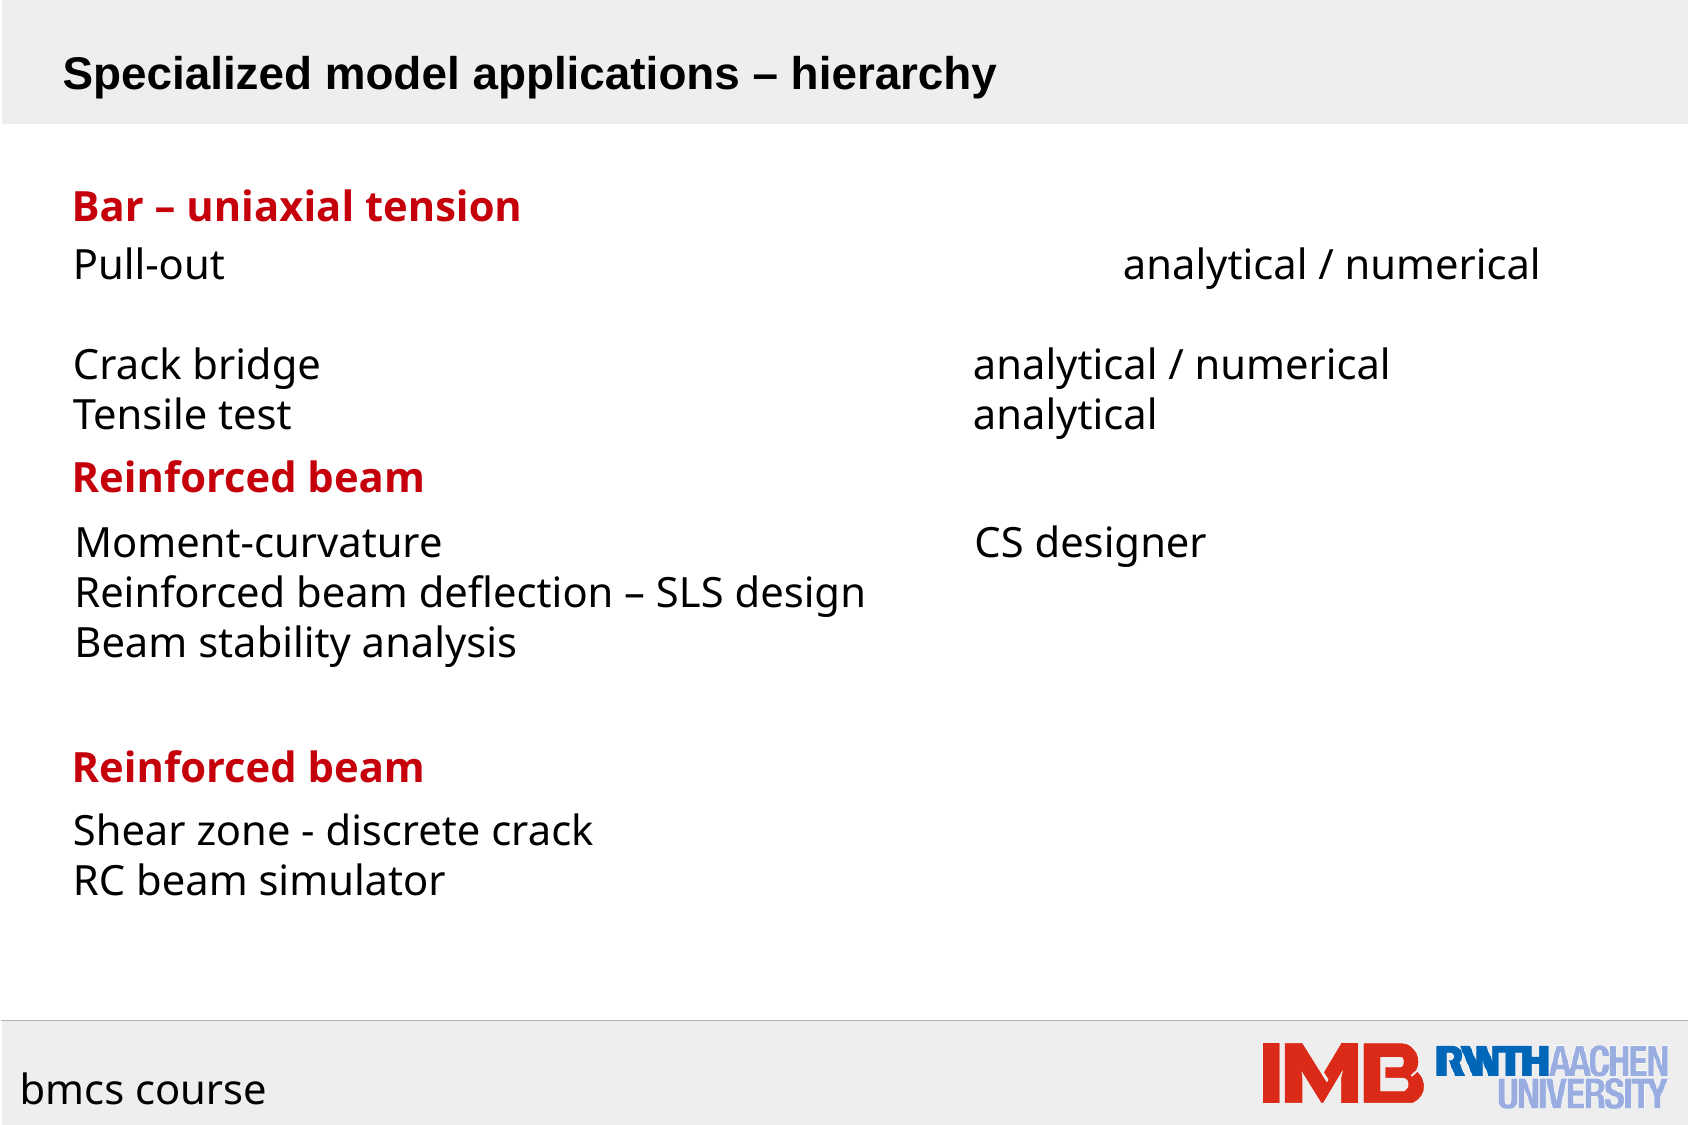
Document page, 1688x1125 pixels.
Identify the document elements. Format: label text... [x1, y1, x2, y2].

title Specialized model applications – hierarchy [62, 43, 1674, 117]
text_box Reinforced beam [53, 440, 1040, 512]
text_box Bar – uniaxial tension [53, 169, 1040, 240]
picture [1436, 1045, 1668, 1109]
text_box Moment-curvature CS designer Reinforced beam deflection – SLS design Beam stability analysis [56, 505, 1654, 676]
text_box Pull-out analytical / numerical Crack bridge analytical / numerical Tensile test analytical [55, 227, 1653, 449]
picture [1263, 1043, 1424, 1103]
text_box Reinforced beam [53, 730, 1040, 801]
text_box Shear zone - discrete crack RC beam simulator [58, 801, 887, 912]
